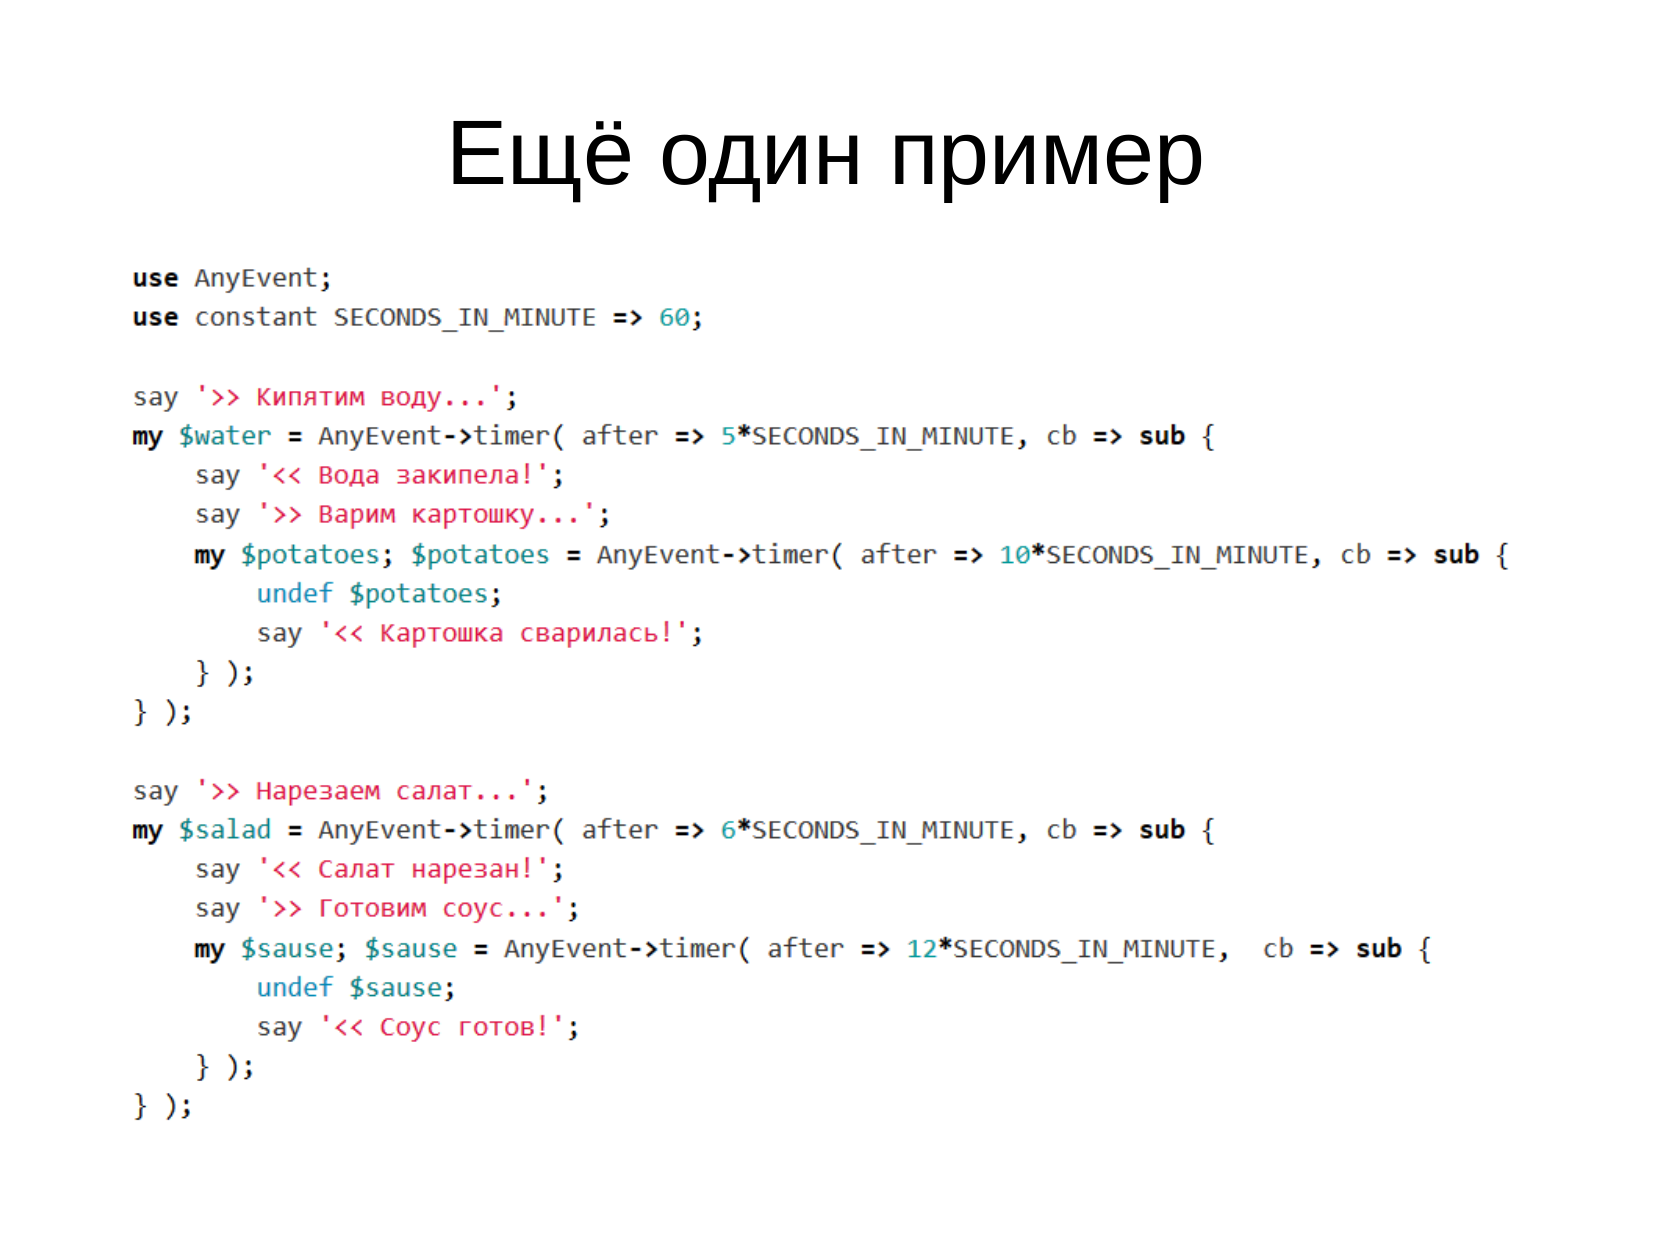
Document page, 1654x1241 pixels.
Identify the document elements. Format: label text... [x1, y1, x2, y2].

picture [121, 254, 1516, 1142]
title Ещё один пример [82, 49, 1571, 257]
